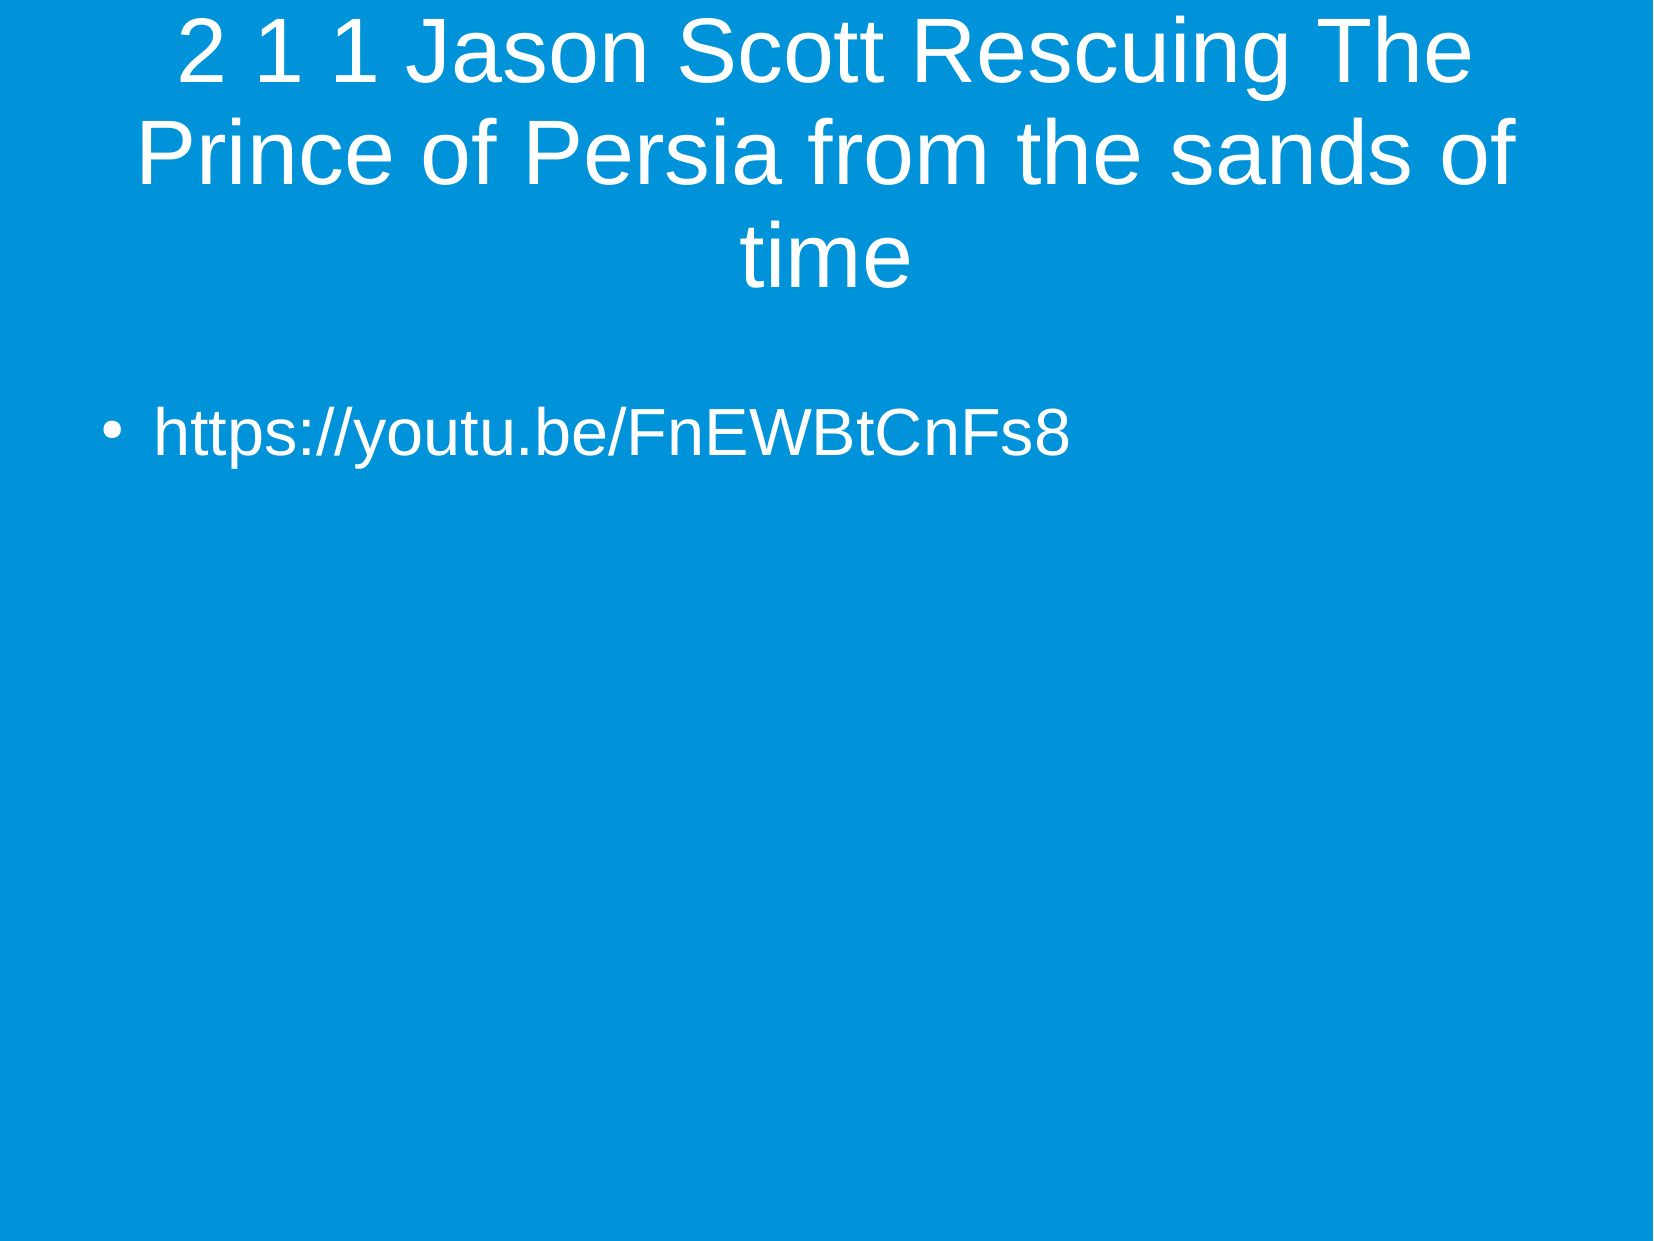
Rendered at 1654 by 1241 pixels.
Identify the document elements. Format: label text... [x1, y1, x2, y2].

title 2 1 1 Jason Scott Rescuing The Prince of Persia from the sands of time [82, 0, 1571, 290]
list https://youtu.be/FnEWBtCnFs8 [82, 290, 1571, 1010]
